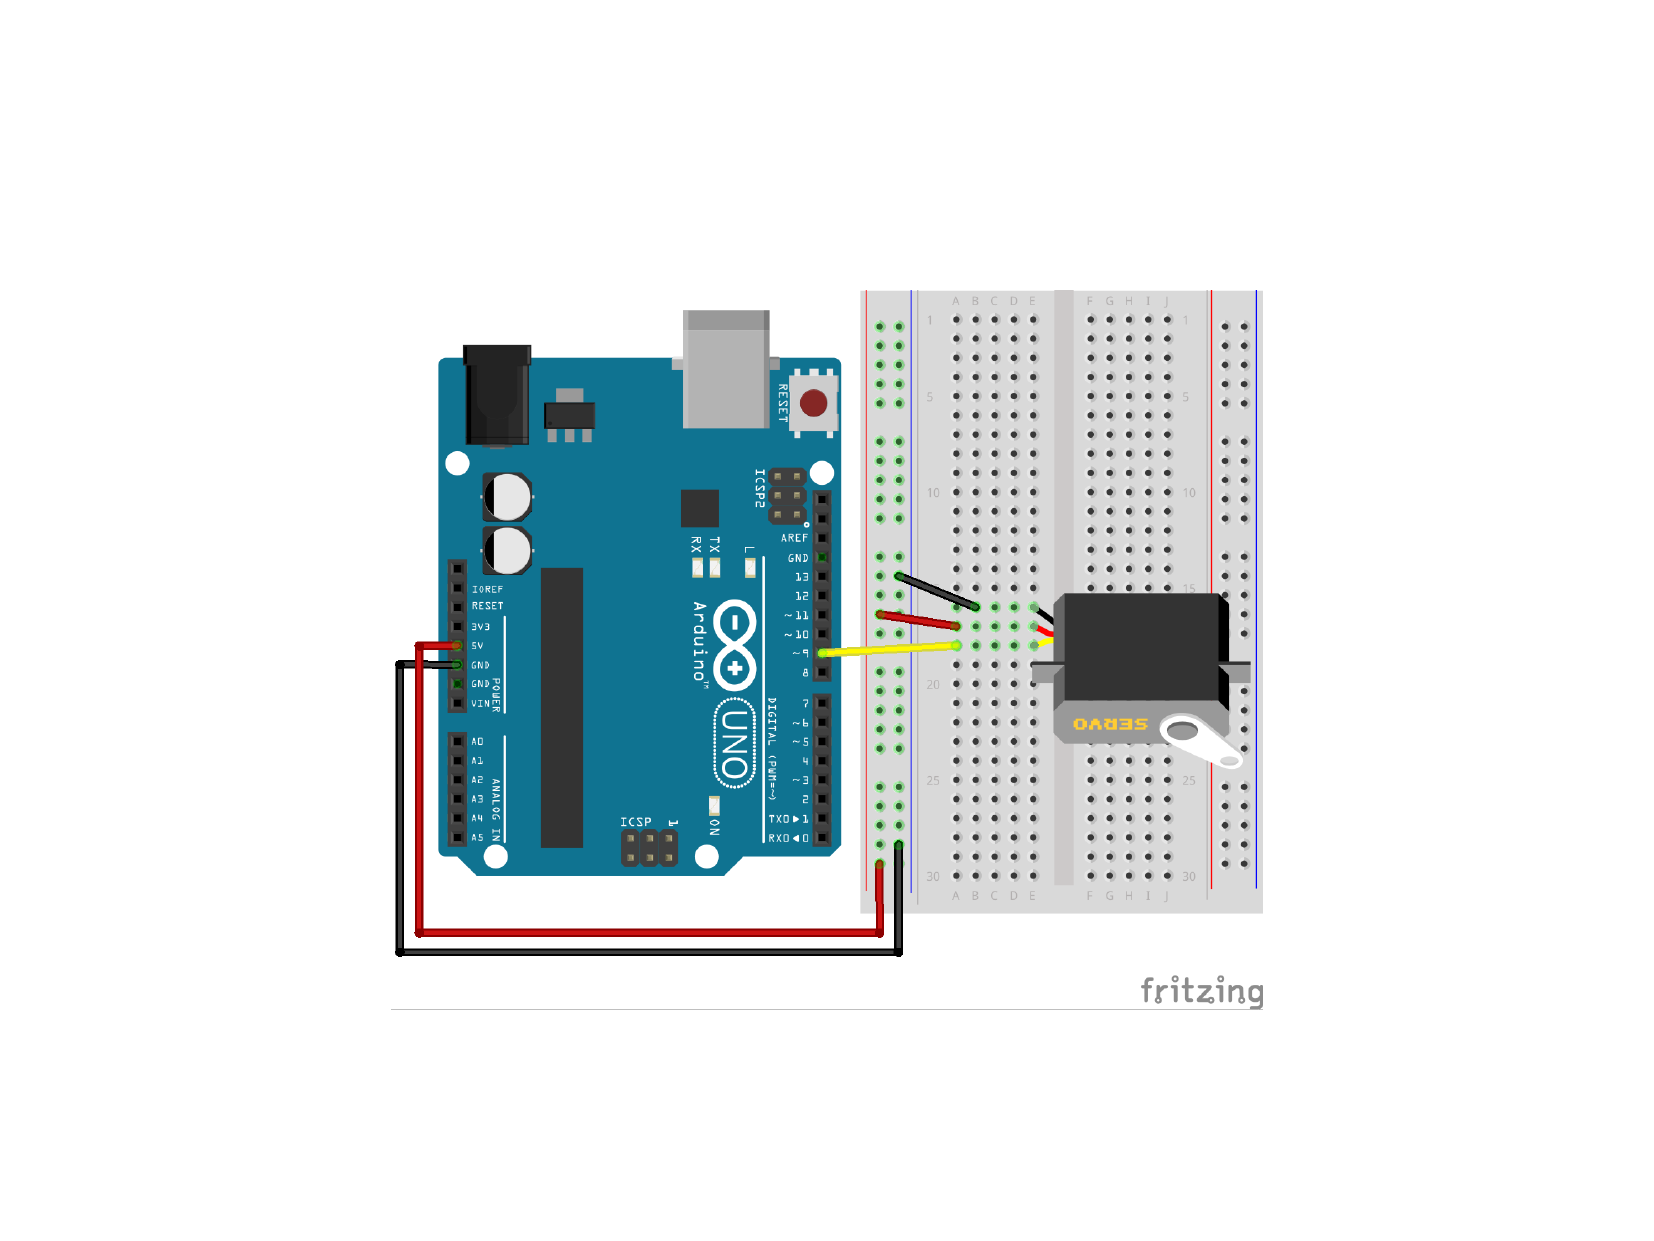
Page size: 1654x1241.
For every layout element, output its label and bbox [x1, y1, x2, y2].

picture [391, 290, 1263, 1010]
